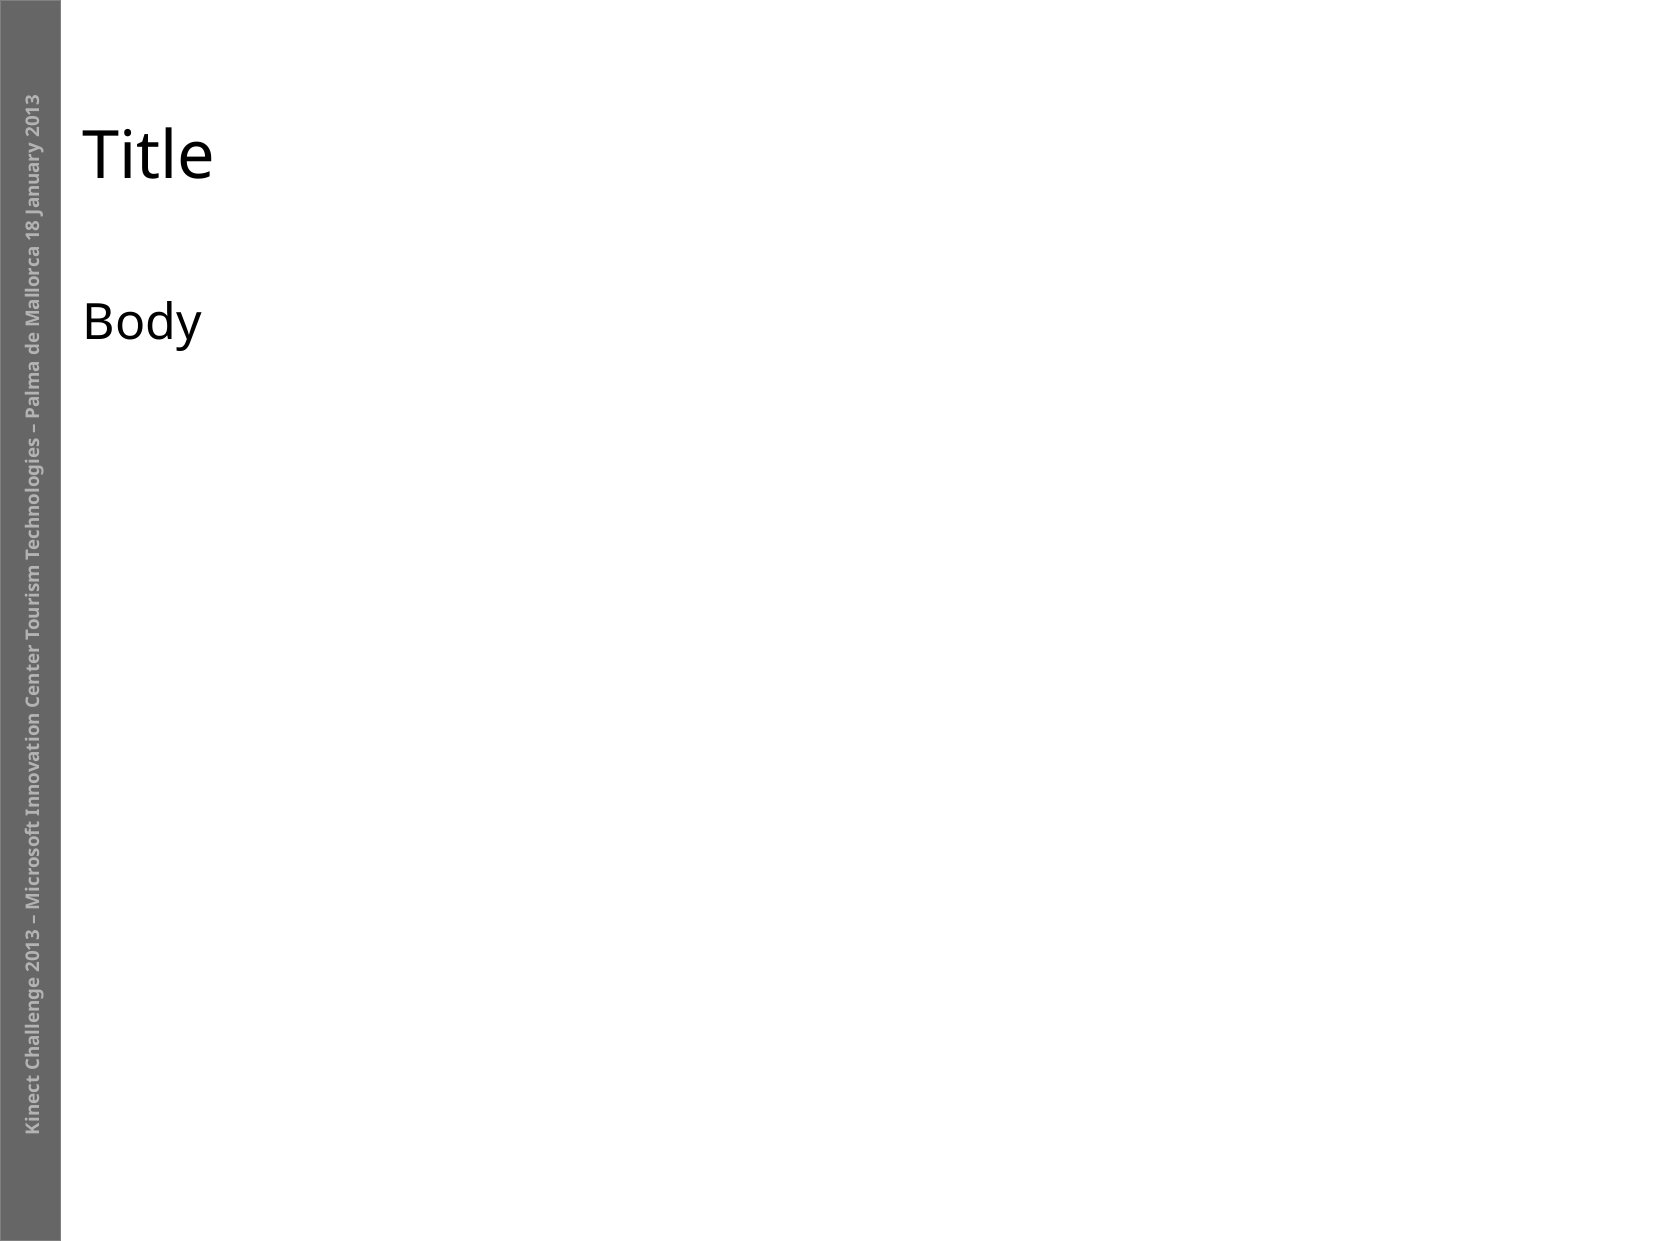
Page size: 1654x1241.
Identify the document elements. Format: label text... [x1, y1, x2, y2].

title Body [82, 285, 1571, 1201]
text_box [0, 0, 61, 1241]
title Title [82, 49, 1571, 257]
text_box Kinect Challenge 2013 – Microsoft Innovation Center Tourism Technologies – Palma de Mallorca 18 January 2013 [11, 0, 57, 1231]
